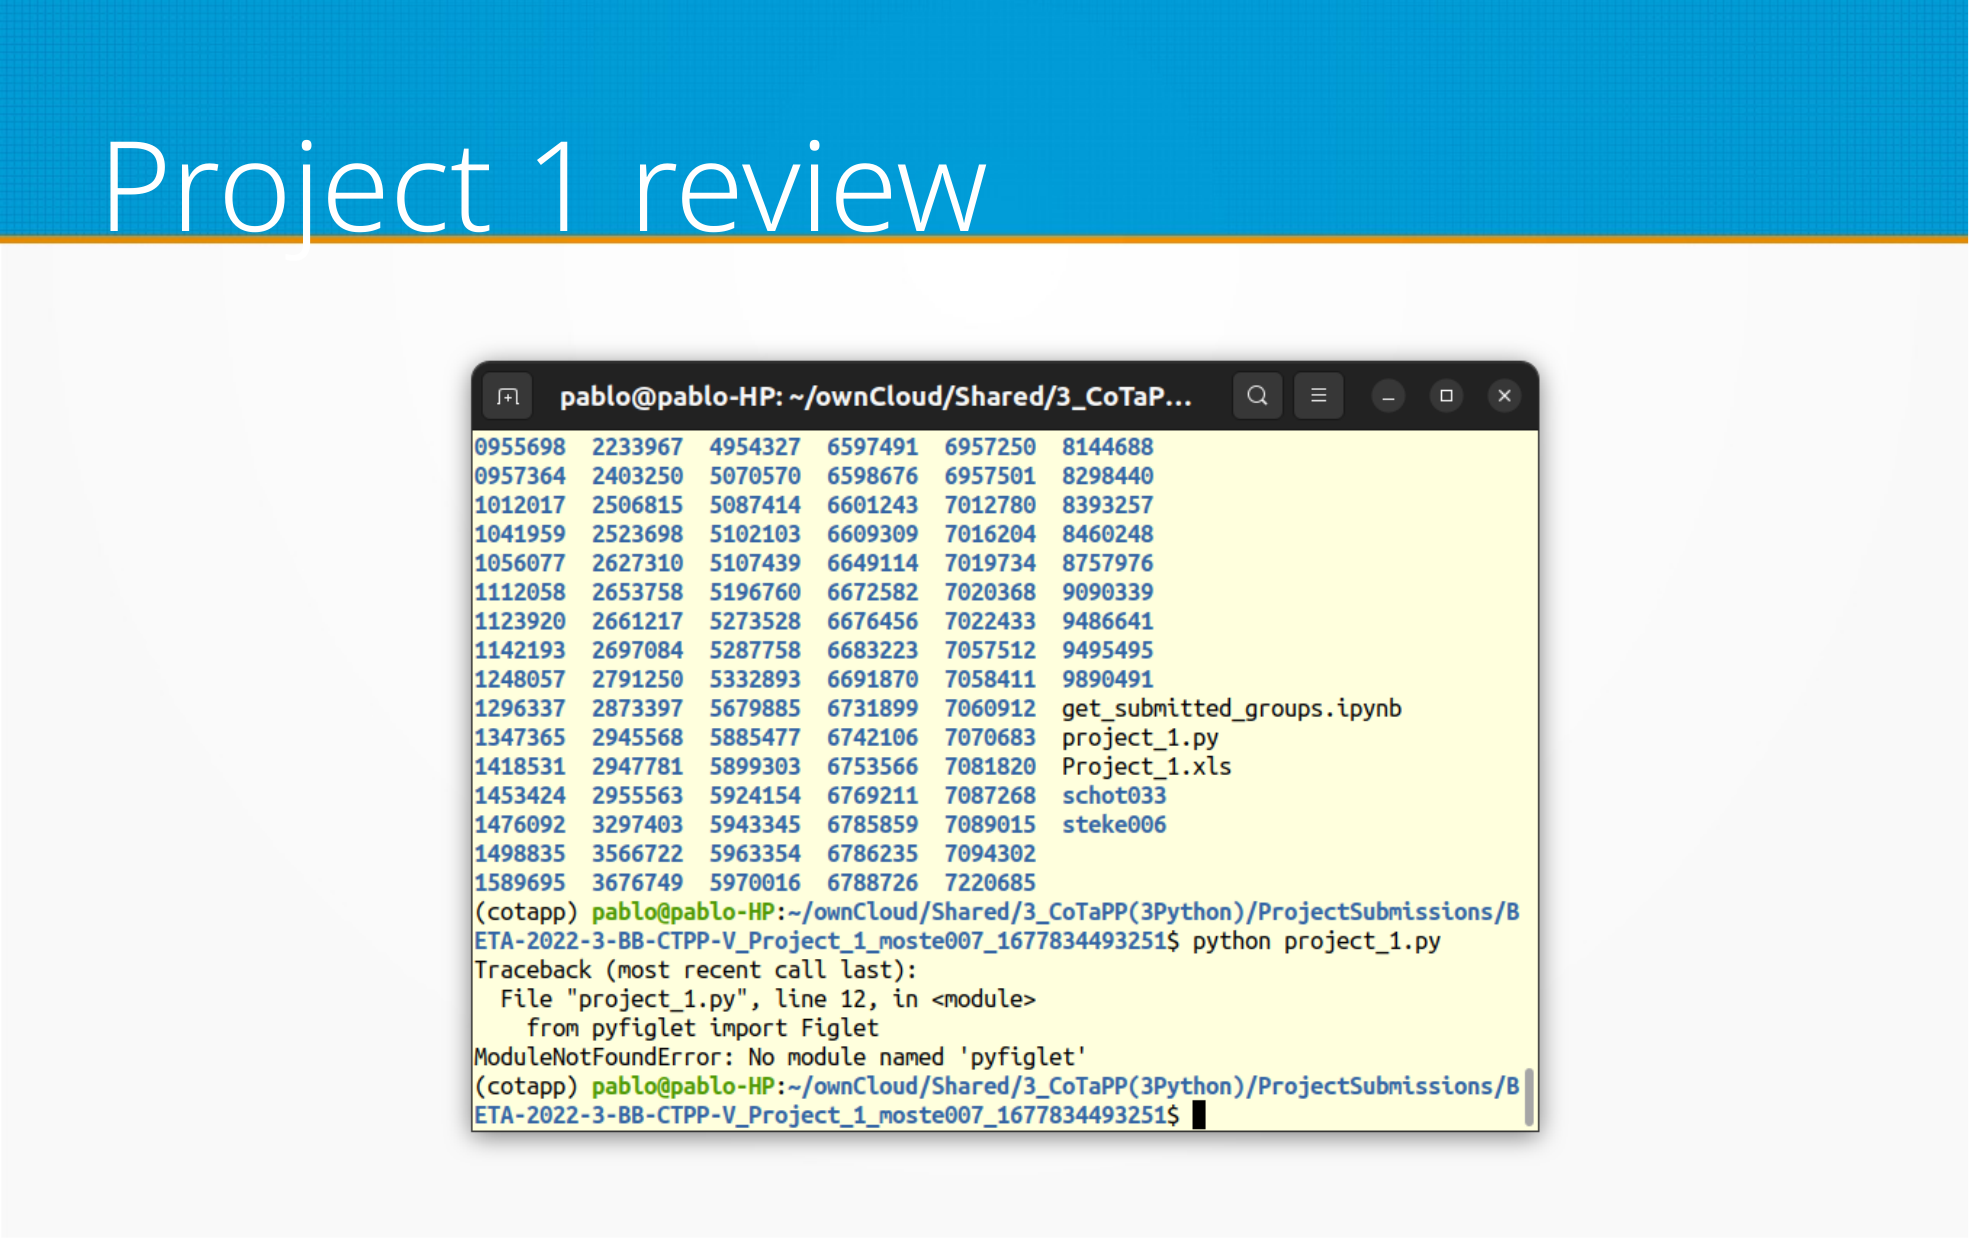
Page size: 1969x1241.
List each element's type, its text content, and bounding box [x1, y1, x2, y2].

title Project 1 review [98, 49, 1870, 257]
list [98, 290, 1870, 1010]
picture [0, 233, 1969, 1241]
